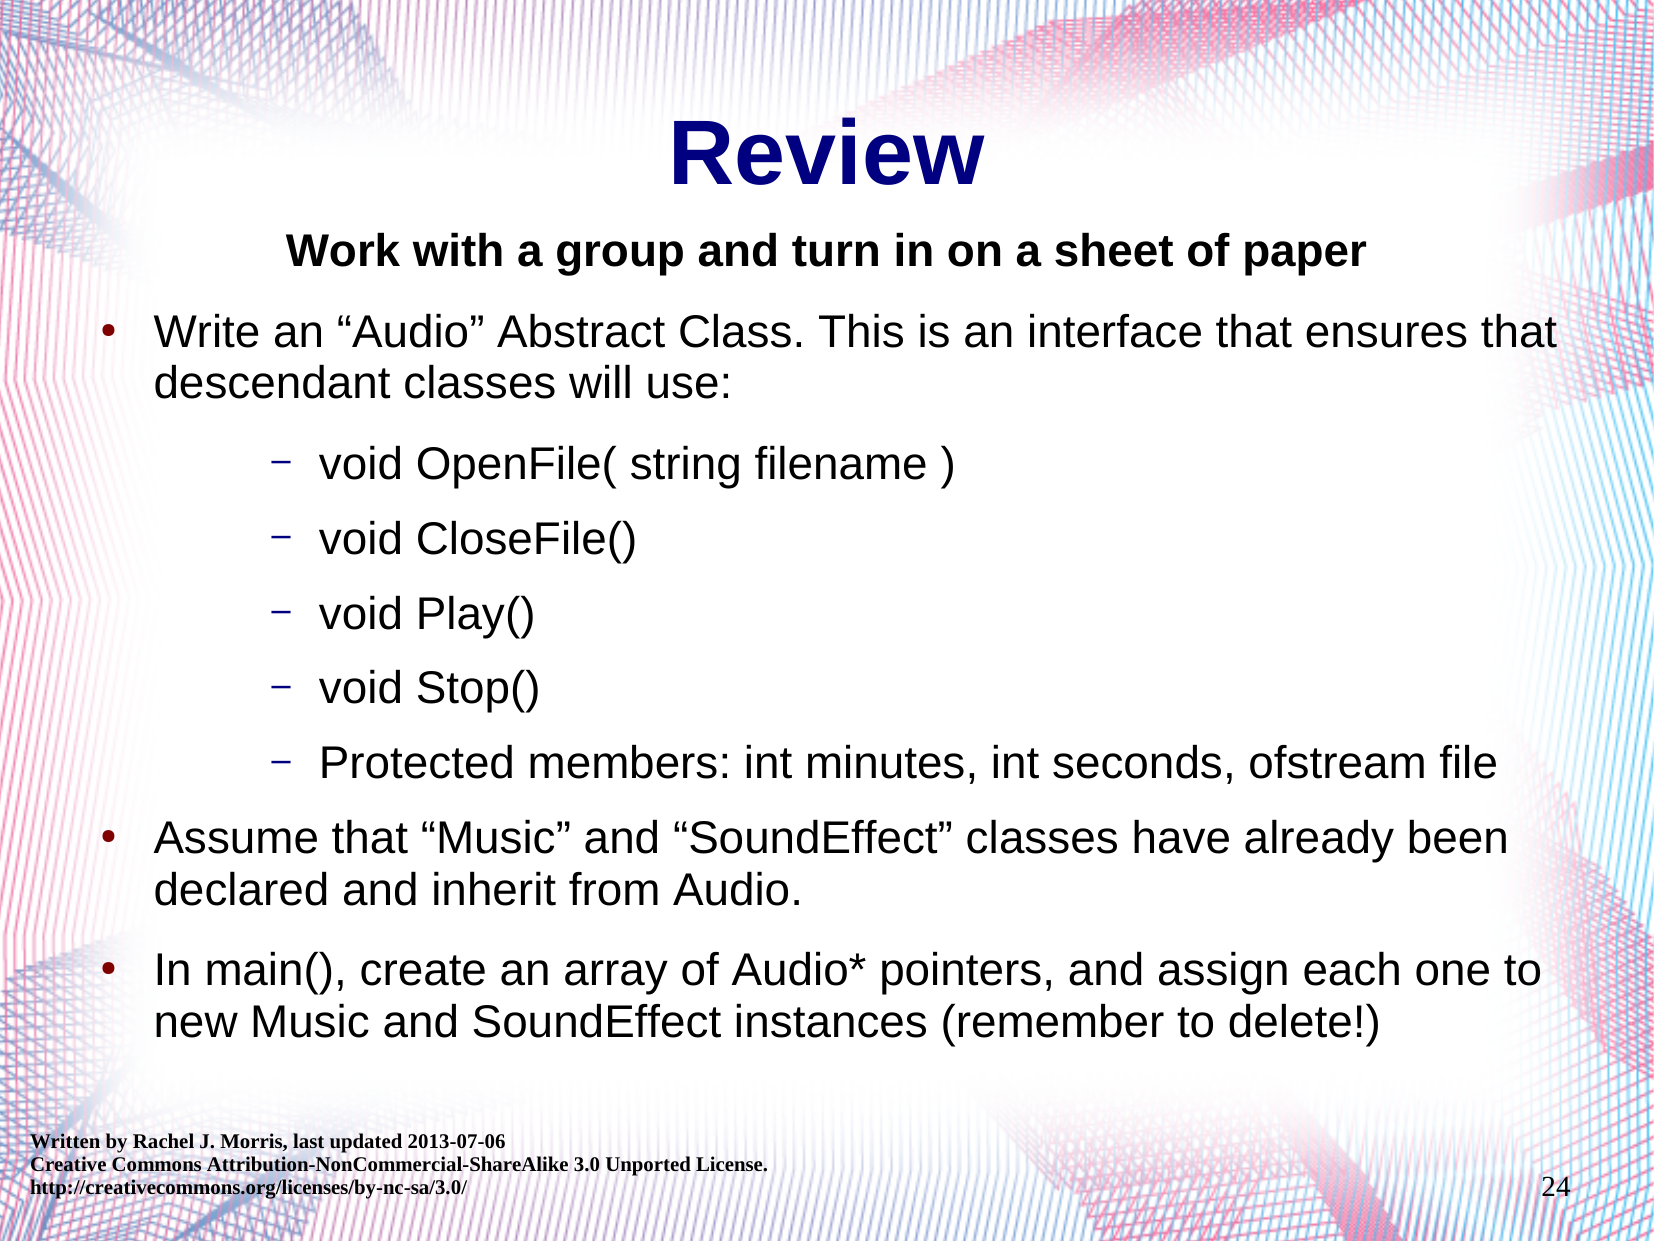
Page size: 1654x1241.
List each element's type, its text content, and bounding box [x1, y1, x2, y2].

title Review [82, 49, 1571, 225]
picture [0, 0, 1654, 1241]
list Work with a group and turn in on a sheet of paper Write an “Audio” Abstract Class. This is an interface that ensures that descendant classes will use: void OpenFile( string filename ) void CloseFile() void Play() void Stop() Protected members: int minutes, int seconds, ofstream file Assume that “Music” and “SoundEffect” classes have already been declared and inherit from Audio. In main(), create an array of Audio* pointers, and assign each one to new Music and SoundEffect instances (remember to delete!) [82, 225, 1571, 1096]
